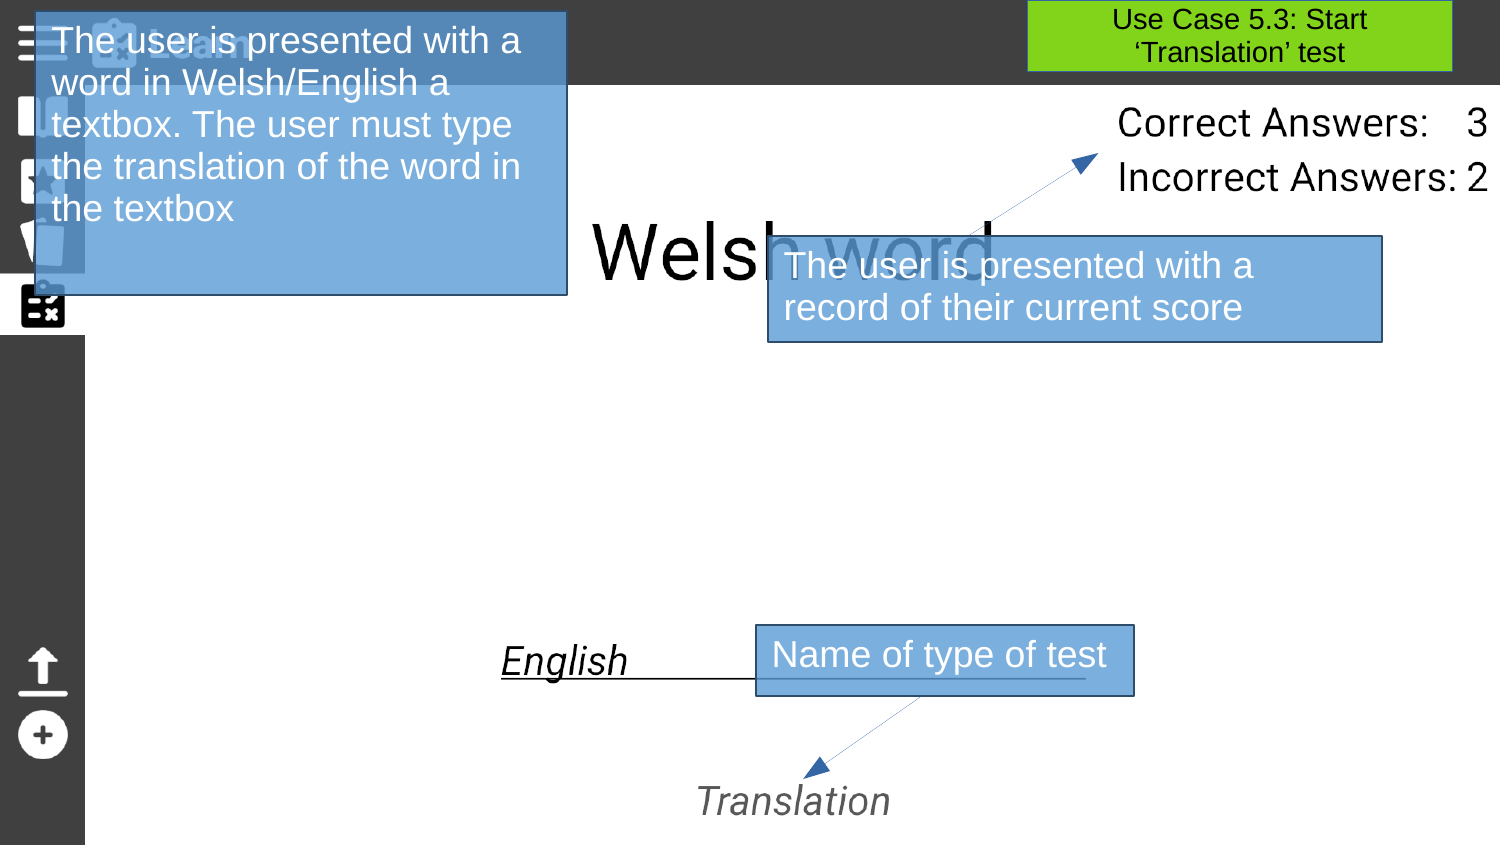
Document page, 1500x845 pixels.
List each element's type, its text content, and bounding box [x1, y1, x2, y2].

picture [0, 0, 1500, 845]
text_box Use Case 5.3: Start ‘Translation’ test [1027, 0, 1453, 72]
text_box Name of type of test [755, 625, 1134, 697]
text_box The user is presented with a word in Welsh/English a textbox. The user must type the translation of the word in the textbox [35, 11, 568, 295]
text_box The user is presented with a record of their current score [767, 235, 1382, 342]
